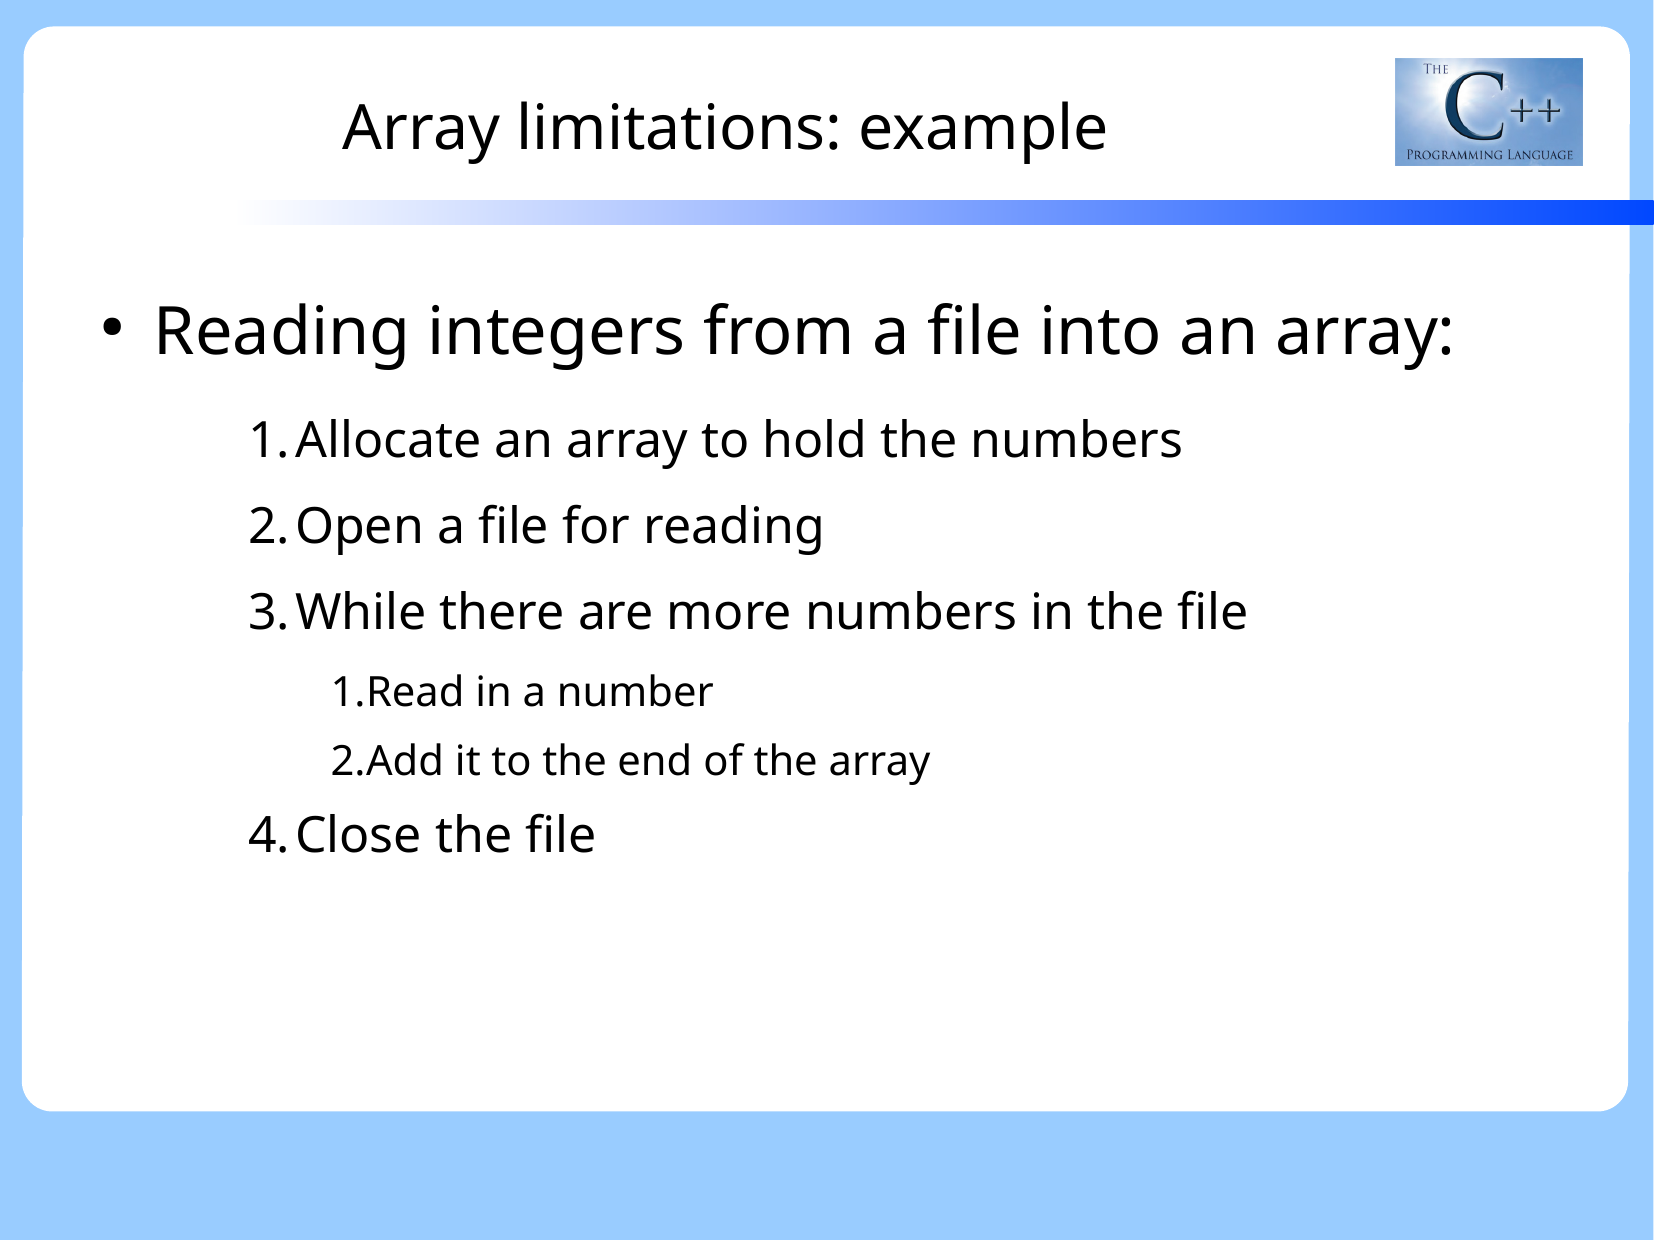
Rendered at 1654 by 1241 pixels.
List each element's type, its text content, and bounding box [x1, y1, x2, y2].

title Array limitations: example [82, 49, 1371, 201]
picture [1395, 58, 1583, 166]
list Reading integers from a file into an array: Allocate an array to hold the numbers Open a file for reading While there are more numbers in the file Read in a number Add it to the end of the array Close the file [82, 283, 1607, 1087]
